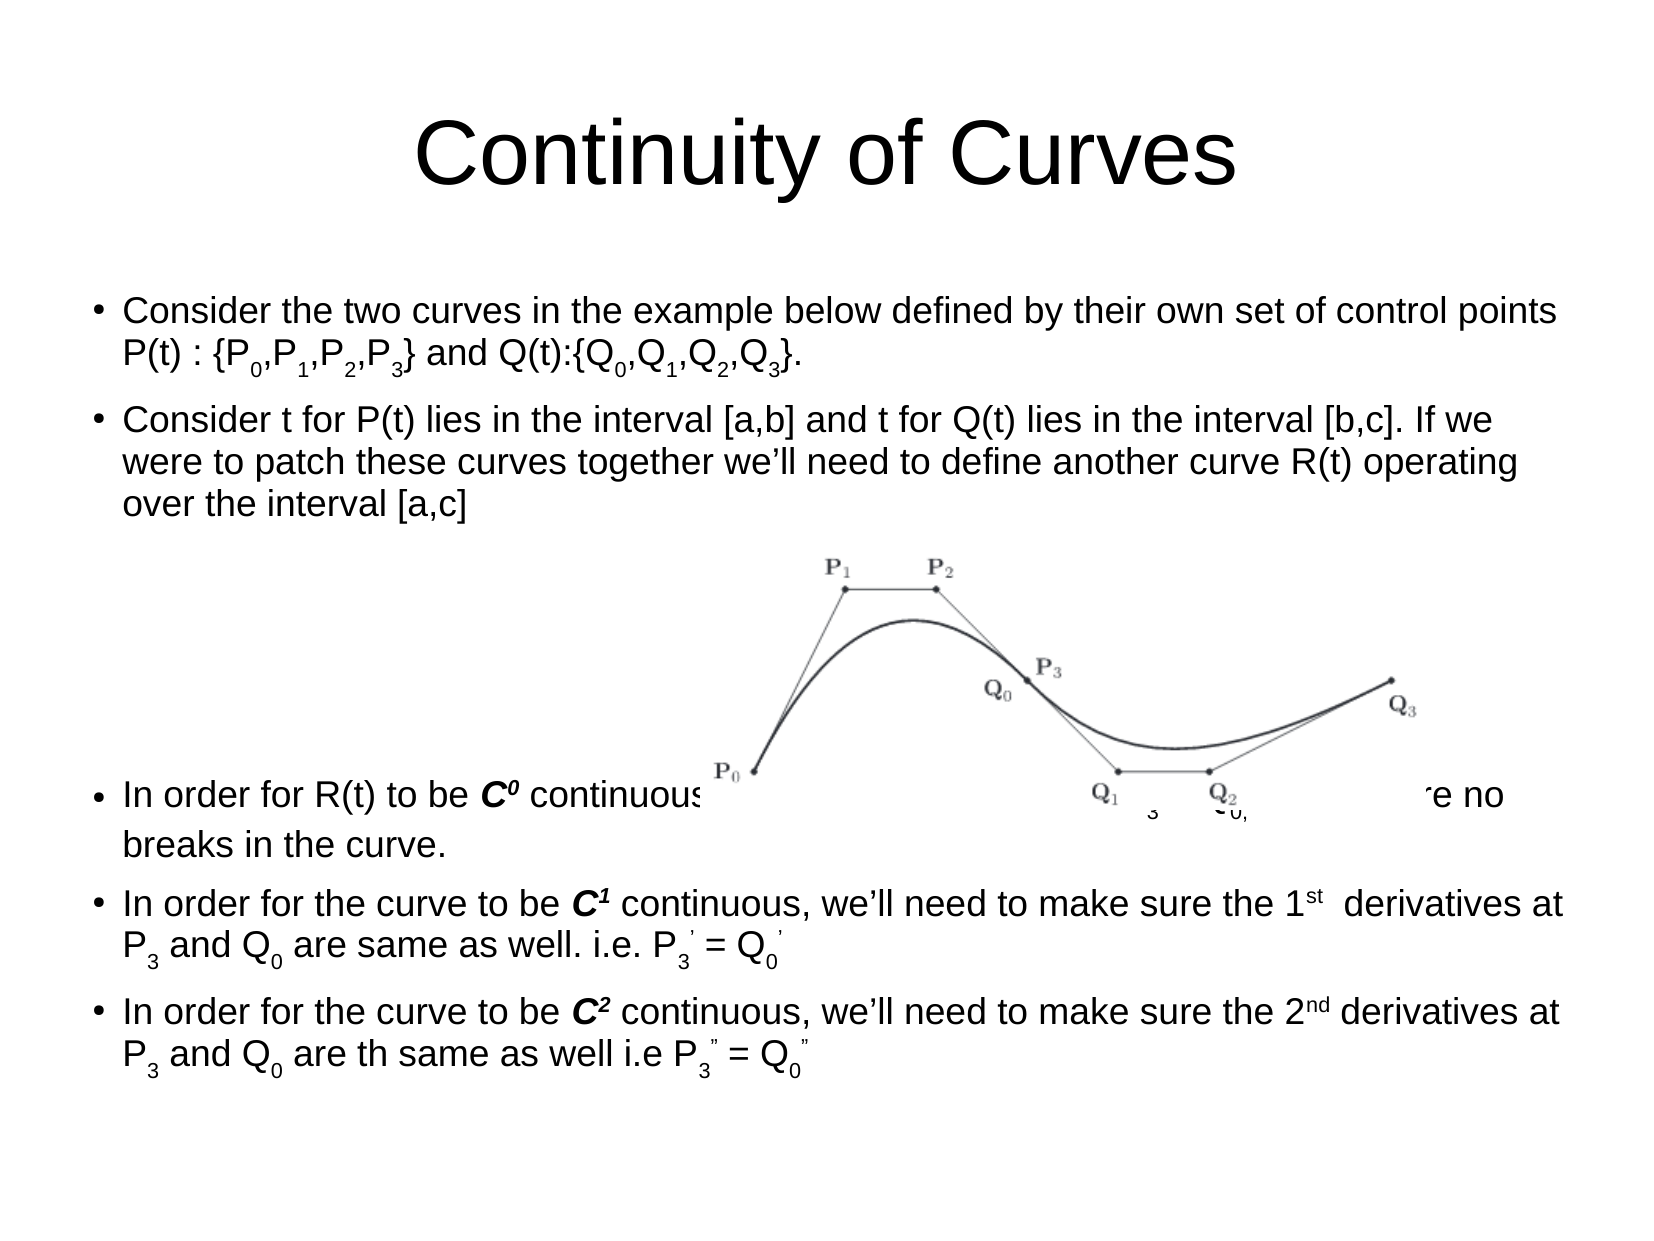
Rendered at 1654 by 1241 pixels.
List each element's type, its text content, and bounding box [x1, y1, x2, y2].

title Continuity of Curves [82, 49, 1571, 257]
picture [700, 542, 1426, 811]
list Consider the two curves in the example below defined by their own set of control points P(t) : {P0,P1,P2,P3} and Q(t):{Q0,Q1,Q2,Q3}. Consider t for P(t) lies in the interval [a,b] and t for Q(t) lies in the interval [b,c]. If we were to patch these curves together we’ll need to define another curve R(t) operating over the interval [a,c] In order for R(t) to be C0 continuous we’ll need to make sure P3 = Q0, so there are no breaks in the curve. In order for the curve to be C1 continuous, we’ll need to make sure the 1st derivatives at P3 and Q0 are same as well. i.e. P3’ = Q0’ In order for the curve to be C2 continuous, we’ll need to make sure the 2nd derivatives at P3 and Q0 are th same as well i.e P3” = Q0” [82, 290, 1571, 1141]
